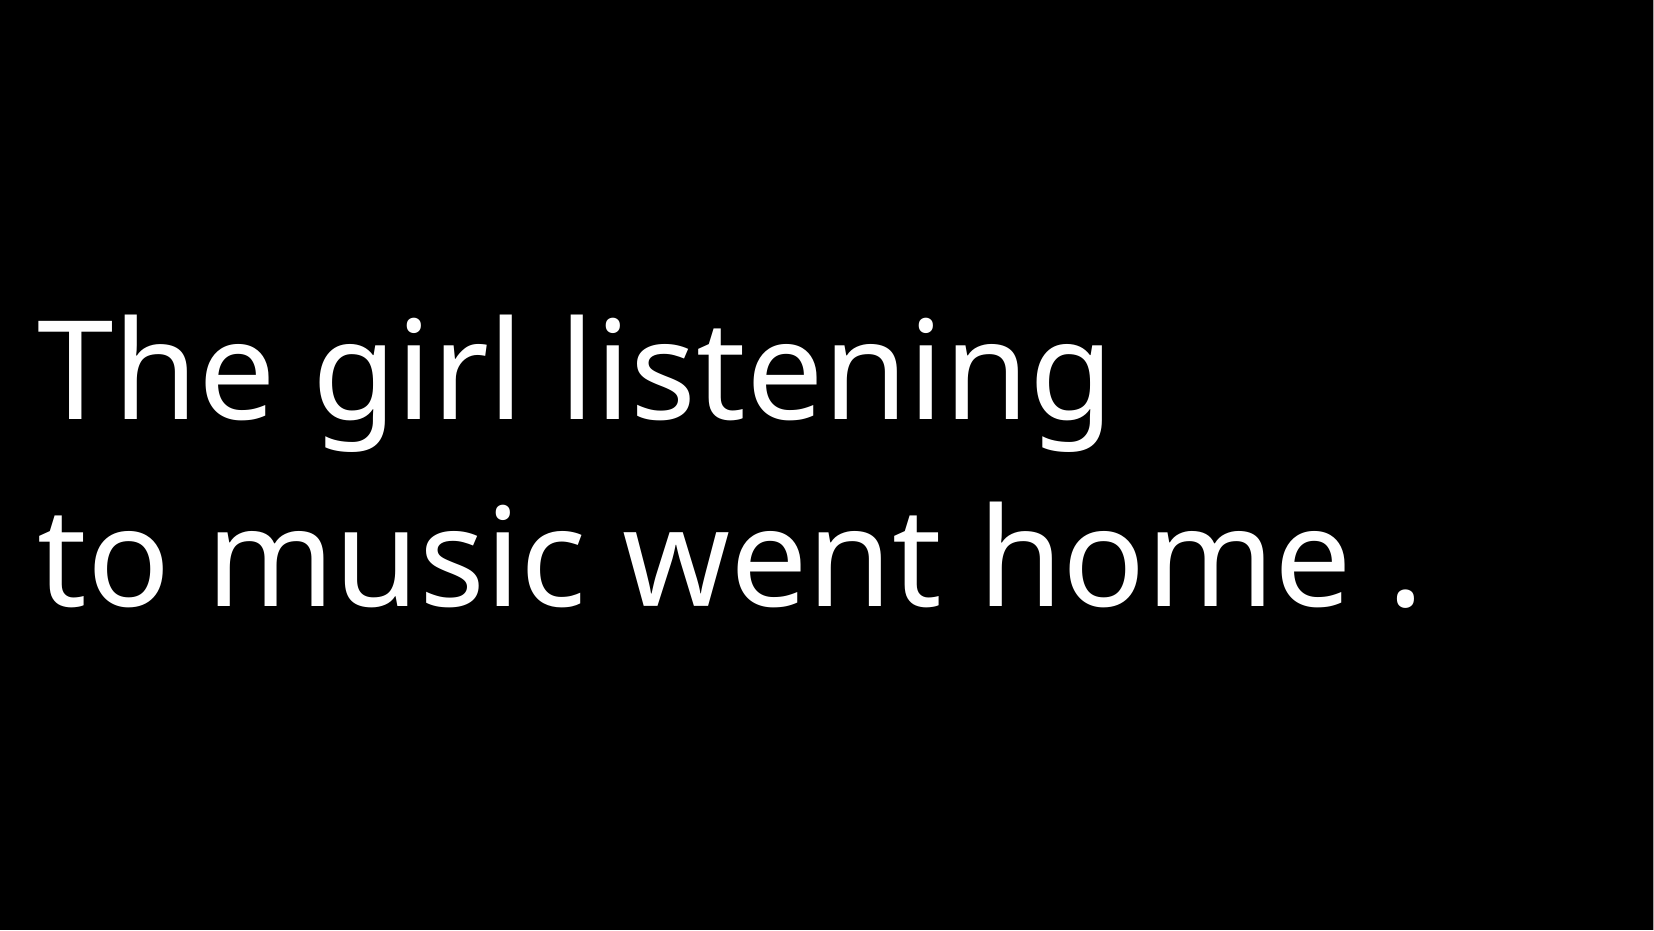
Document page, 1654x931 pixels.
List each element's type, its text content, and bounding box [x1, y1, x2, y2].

title The girl listening to music went home . [37, 19, 1612, 900]
